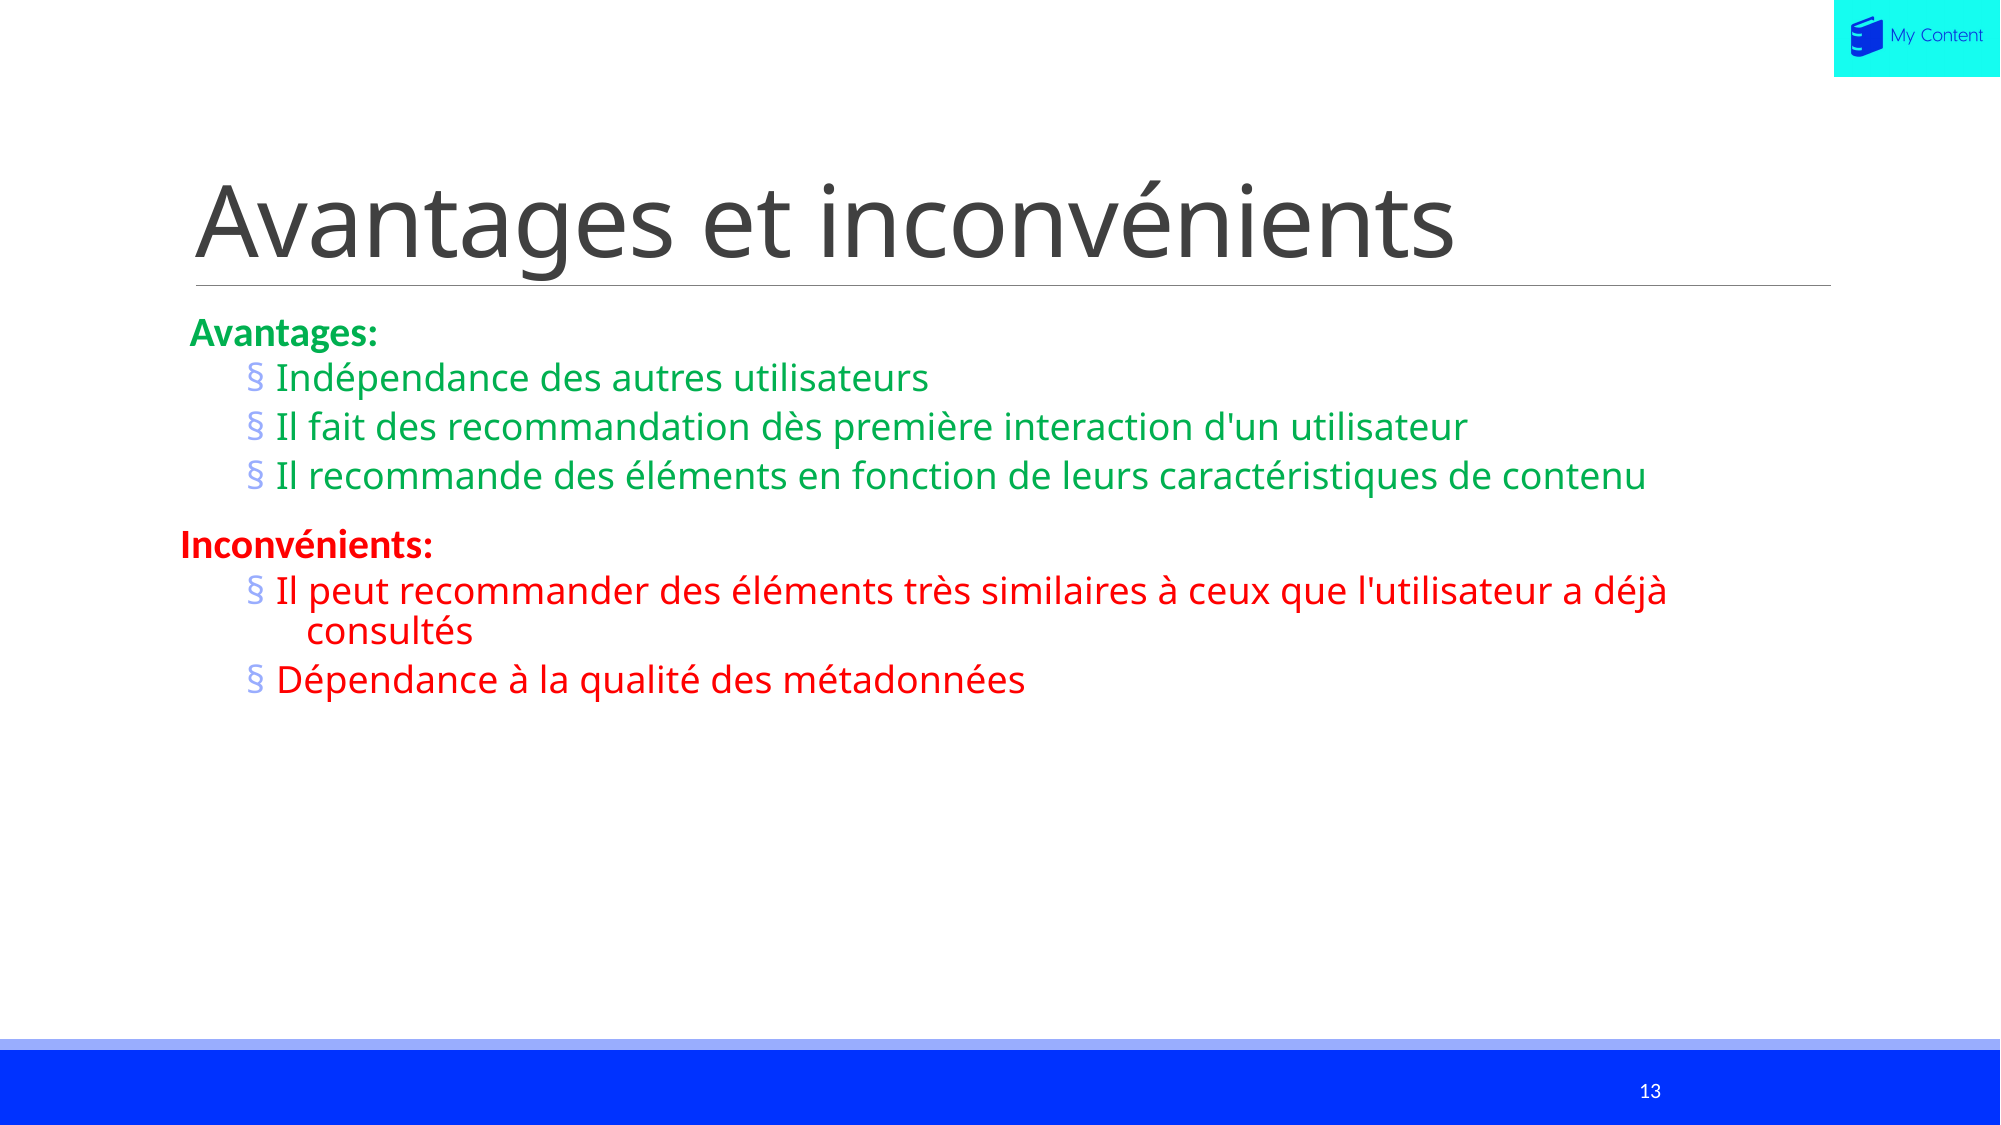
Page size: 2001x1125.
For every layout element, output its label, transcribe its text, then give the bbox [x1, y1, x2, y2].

title Avantages et inconvénients [180, 47, 1831, 286]
list Avantages: Indépendance des autres utilisateurs Il fait des recommandation dès première interaction d'un utilisateur Il recommande des éléments en fonction de leurs caractéristiques de contenu Inconvénients: Il peut recommander des éléments très similaires à ceux que l'utilisateur a déjà consultés Dépendance à la qualité des métadonnées [180, 302, 1831, 963]
picture [1834, 0, 2000, 77]
text_box [1624, 1059, 1840, 1120]
